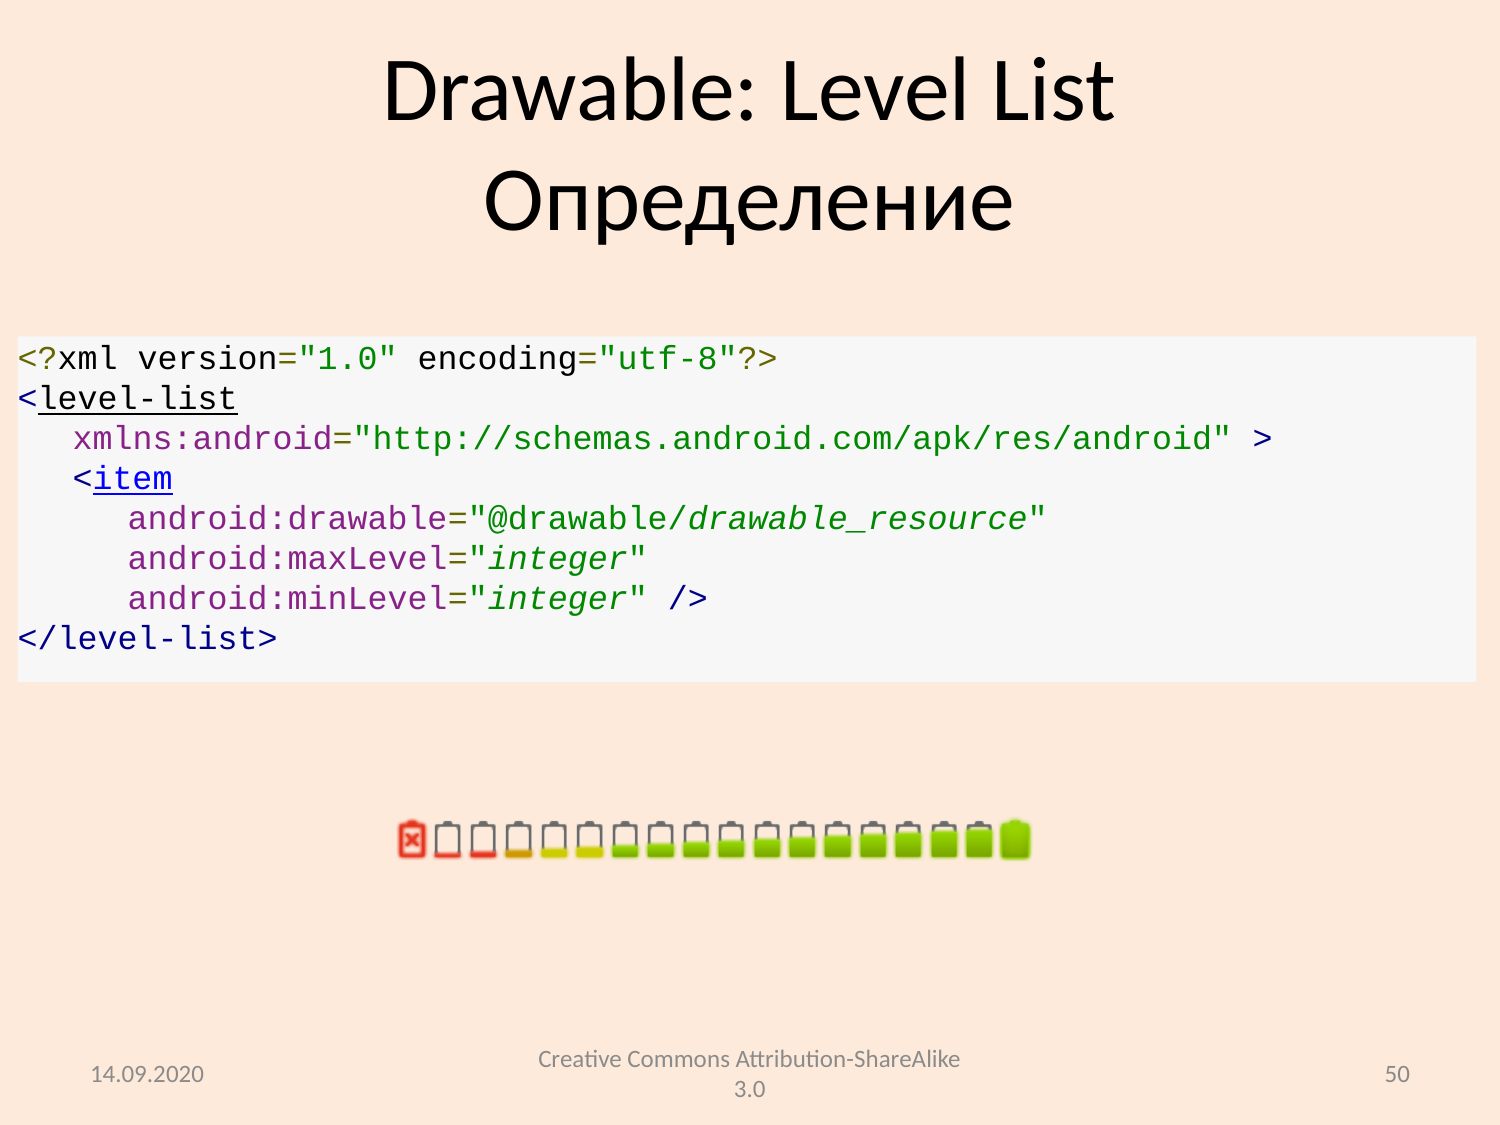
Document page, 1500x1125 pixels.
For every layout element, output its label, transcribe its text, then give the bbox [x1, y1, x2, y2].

picture [927, 810, 997, 870]
footer Creative Commons Attribution-ShareAlike 3.0 [512, 1042, 988, 1103]
slide_number <number> [1074, 1042, 1425, 1103]
picture [998, 810, 1033, 870]
title Drawable: Level List Определение [75, 45, 1425, 233]
picture [395, 810, 749, 870]
picture [750, 810, 926, 870]
text_box <?xml version="1.0" encoding="utf-8"?> <level-list xmlns:android="http://schemas.android.com/apk/res/android" > <item android:drawable="@drawable/drawable_resource" android:maxLevel="integer" android:minLevel="integer" /> </level-list> [17, 336, 1477, 683]
